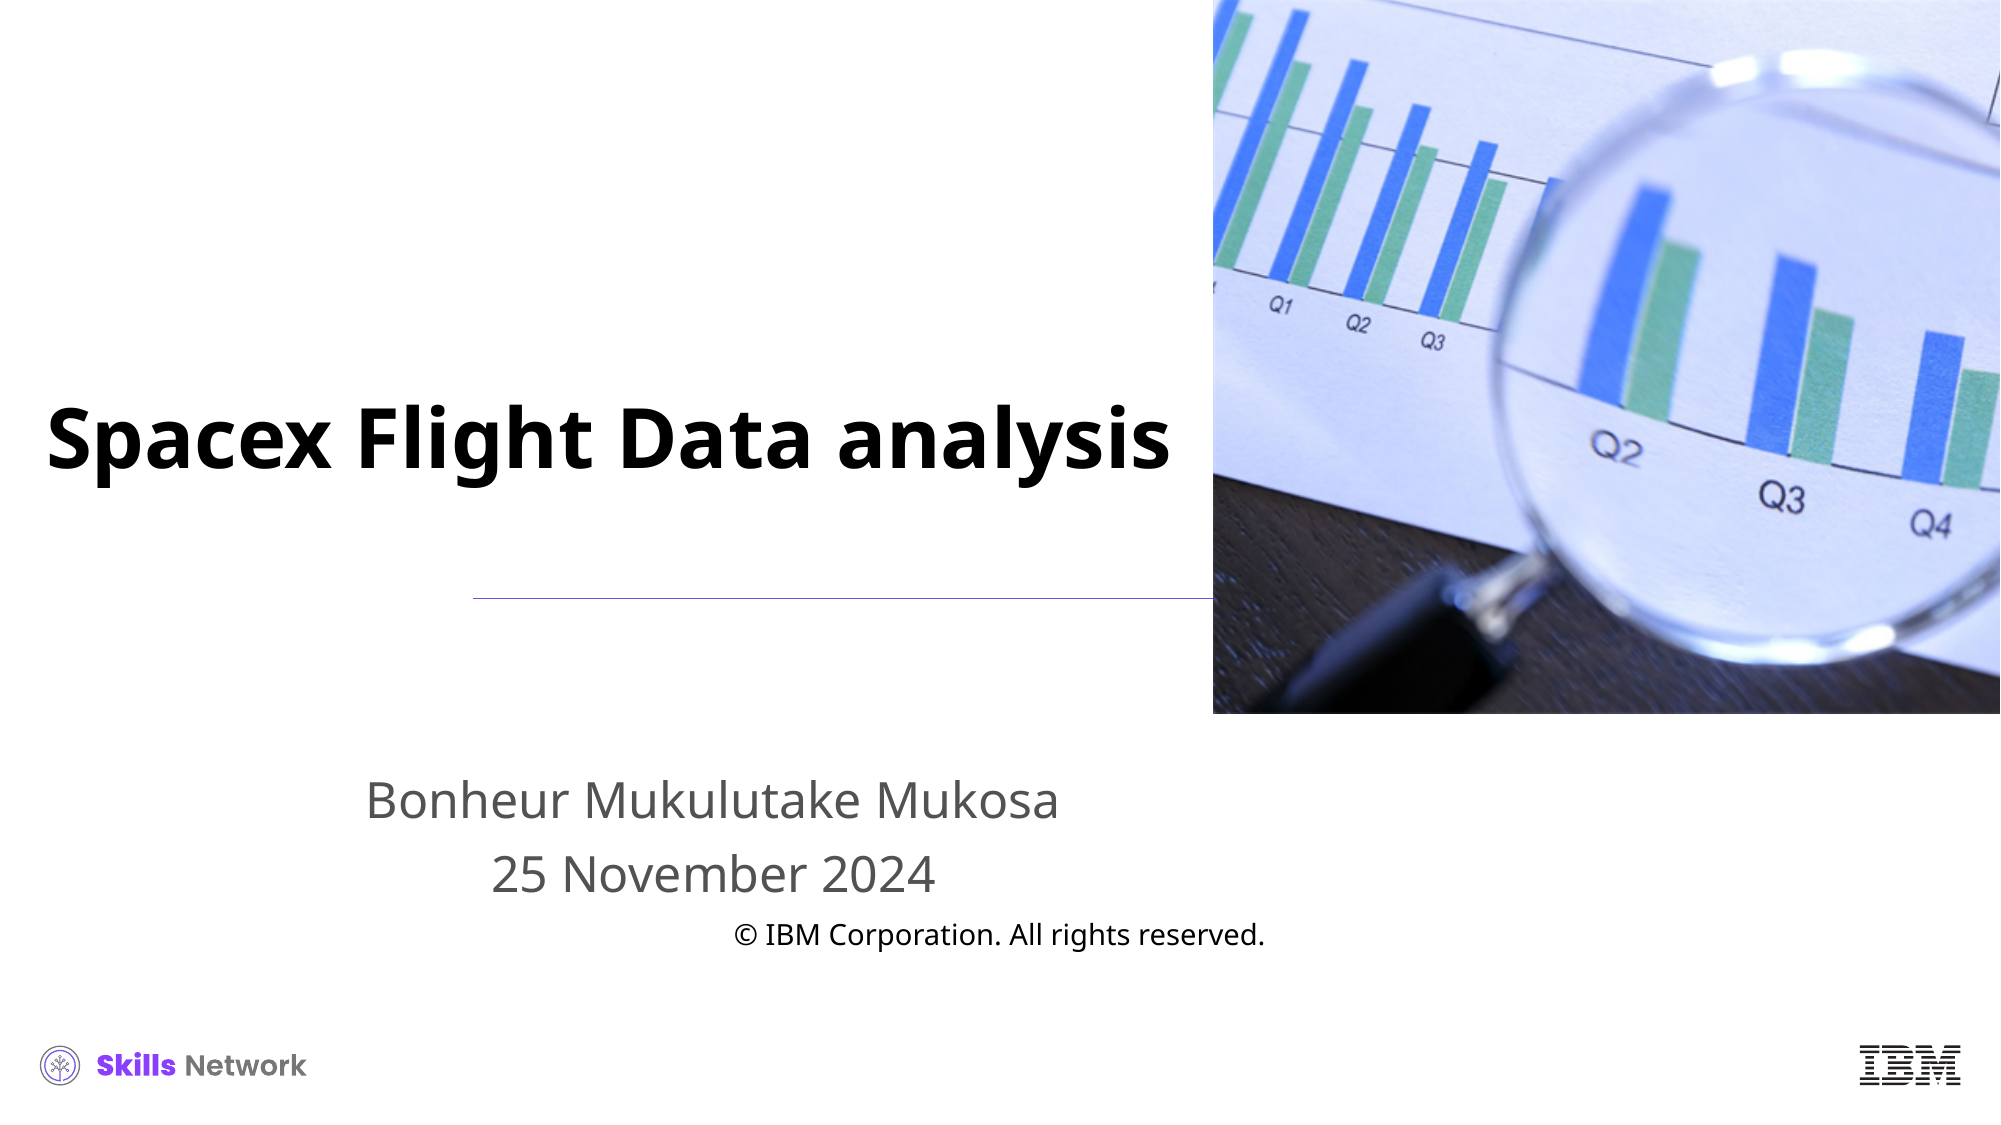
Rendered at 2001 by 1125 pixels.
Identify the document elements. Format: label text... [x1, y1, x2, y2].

subtitle Bonheur Mukulutake Mukosa 25 November 2024 [0, 703, 1463, 976]
picture [1213, 0, 2000, 714]
title Spacex Flight Data analysis [0, 262, 1213, 621]
